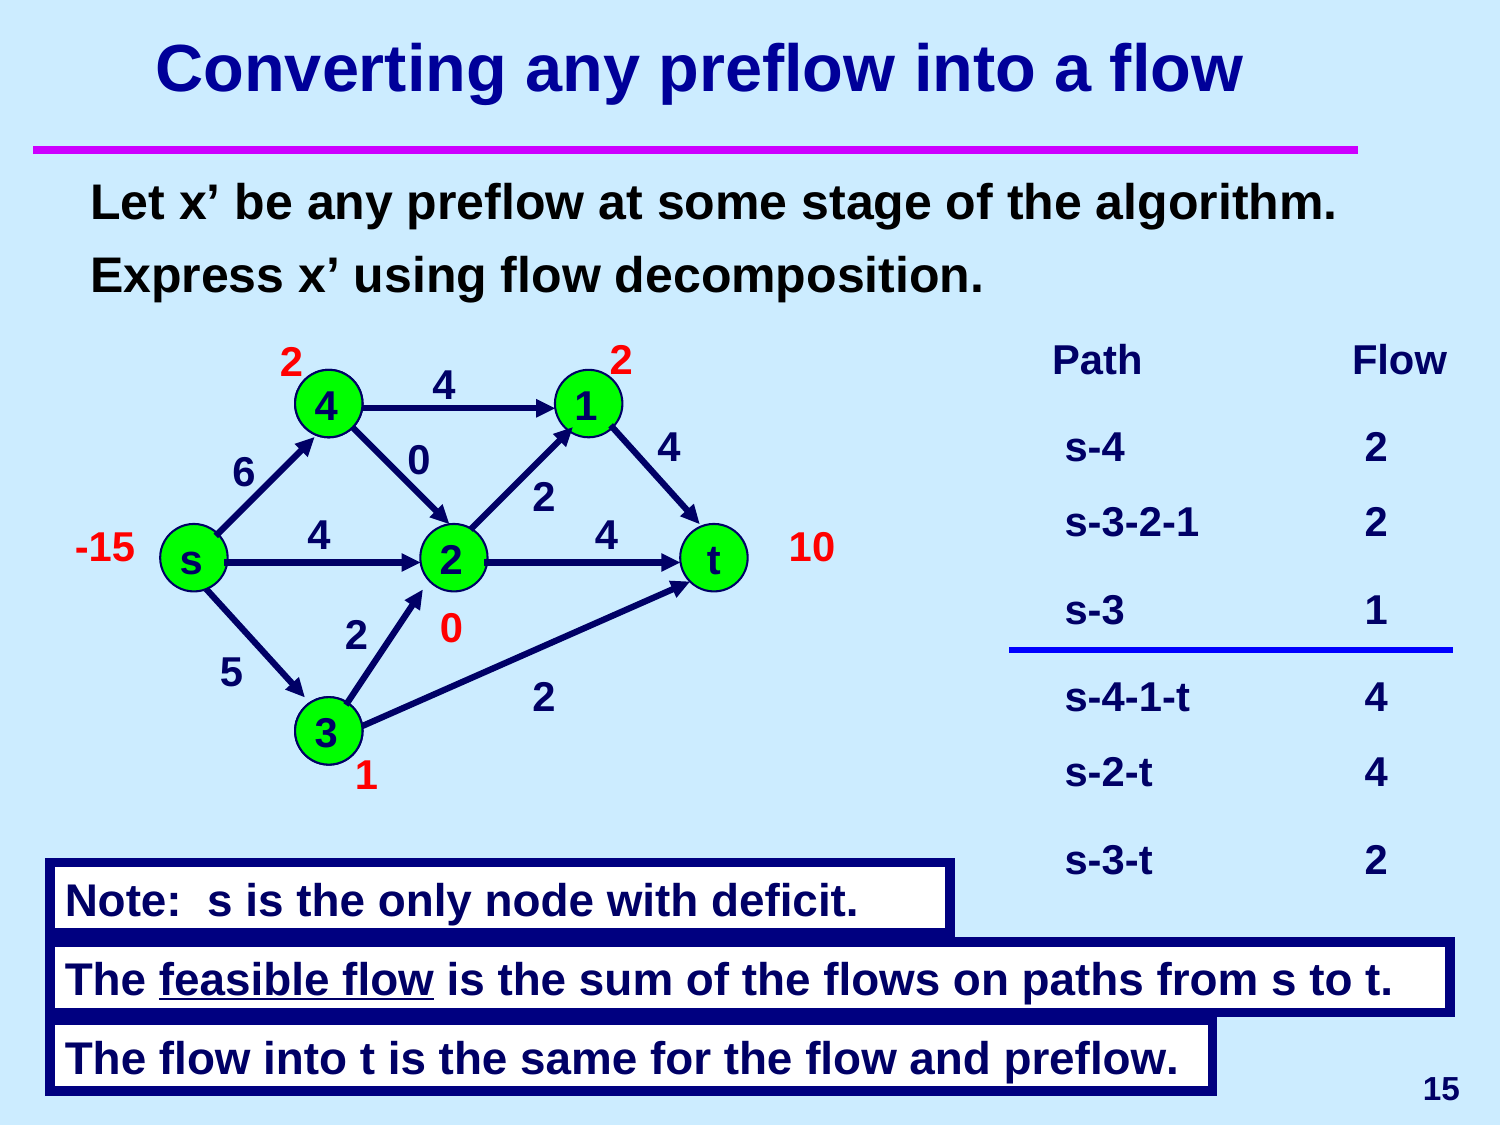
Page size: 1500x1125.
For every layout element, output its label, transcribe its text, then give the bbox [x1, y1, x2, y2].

text_box 5 [199, 637, 258, 703]
text_box 0 [420, 593, 478, 659]
text_box s-3 [1049, 575, 1238, 641]
text_box s-4 [1049, 412, 1175, 478]
text_box s [160, 523, 228, 592]
text_box <number> [1187, 1050, 1476, 1125]
text_box Flow [1337, 324, 1500, 391]
text_box 2 [1349, 412, 1475, 478]
text_box 4 [1349, 662, 1475, 728]
text_box 4 [287, 500, 346, 566]
title Converting any preflow into a flow [62, 24, 1338, 113]
text_box 2 [512, 462, 571, 529]
text_box Path [1037, 324, 1200, 391]
text_box Note: s is the only node with deficit. [50, 862, 951, 933]
text_box 0 [387, 425, 446, 491]
text_box 2 [420, 523, 488, 592]
text_box s-4-1-t [1049, 662, 1250, 728]
text_box 4 [574, 500, 633, 566]
text_box 2 [589, 324, 648, 391]
text_box 3 [295, 697, 363, 765]
text_box s-3-2-1 [1049, 487, 1238, 553]
text_box 4 [637, 412, 696, 478]
text_box 6 [212, 437, 271, 503]
text_box s-3-t [1049, 825, 1238, 891]
list Let x’ be any preflow at some stage of the algorithm. Express x’ using flow decomposition. [75, 162, 1438, 338]
text_box 4 [412, 350, 471, 416]
text_box 2 [324, 600, 383, 666]
text_box 2 [260, 327, 318, 393]
text_box 2 [1349, 487, 1475, 553]
text_box The feasible flow is the sum of the flows on paths from s to t. [50, 941, 1451, 1013]
text_box The flow into t is the same for the flow and preflow. [49, 1020, 1213, 1092]
text_box 4 [1349, 737, 1475, 803]
text_box -15 [37, 512, 151, 578]
text_box 1 [554, 369, 623, 438]
text_box t [680, 523, 748, 592]
text_box s-2-t [1049, 737, 1238, 803]
text_box 2 [512, 662, 571, 728]
text_box 1 [335, 739, 393, 806]
text_box 10 [762, 512, 850, 578]
text_box 2 [1349, 825, 1475, 891]
text_box 1 [1349, 575, 1475, 641]
text_box 4 [295, 369, 363, 438]
